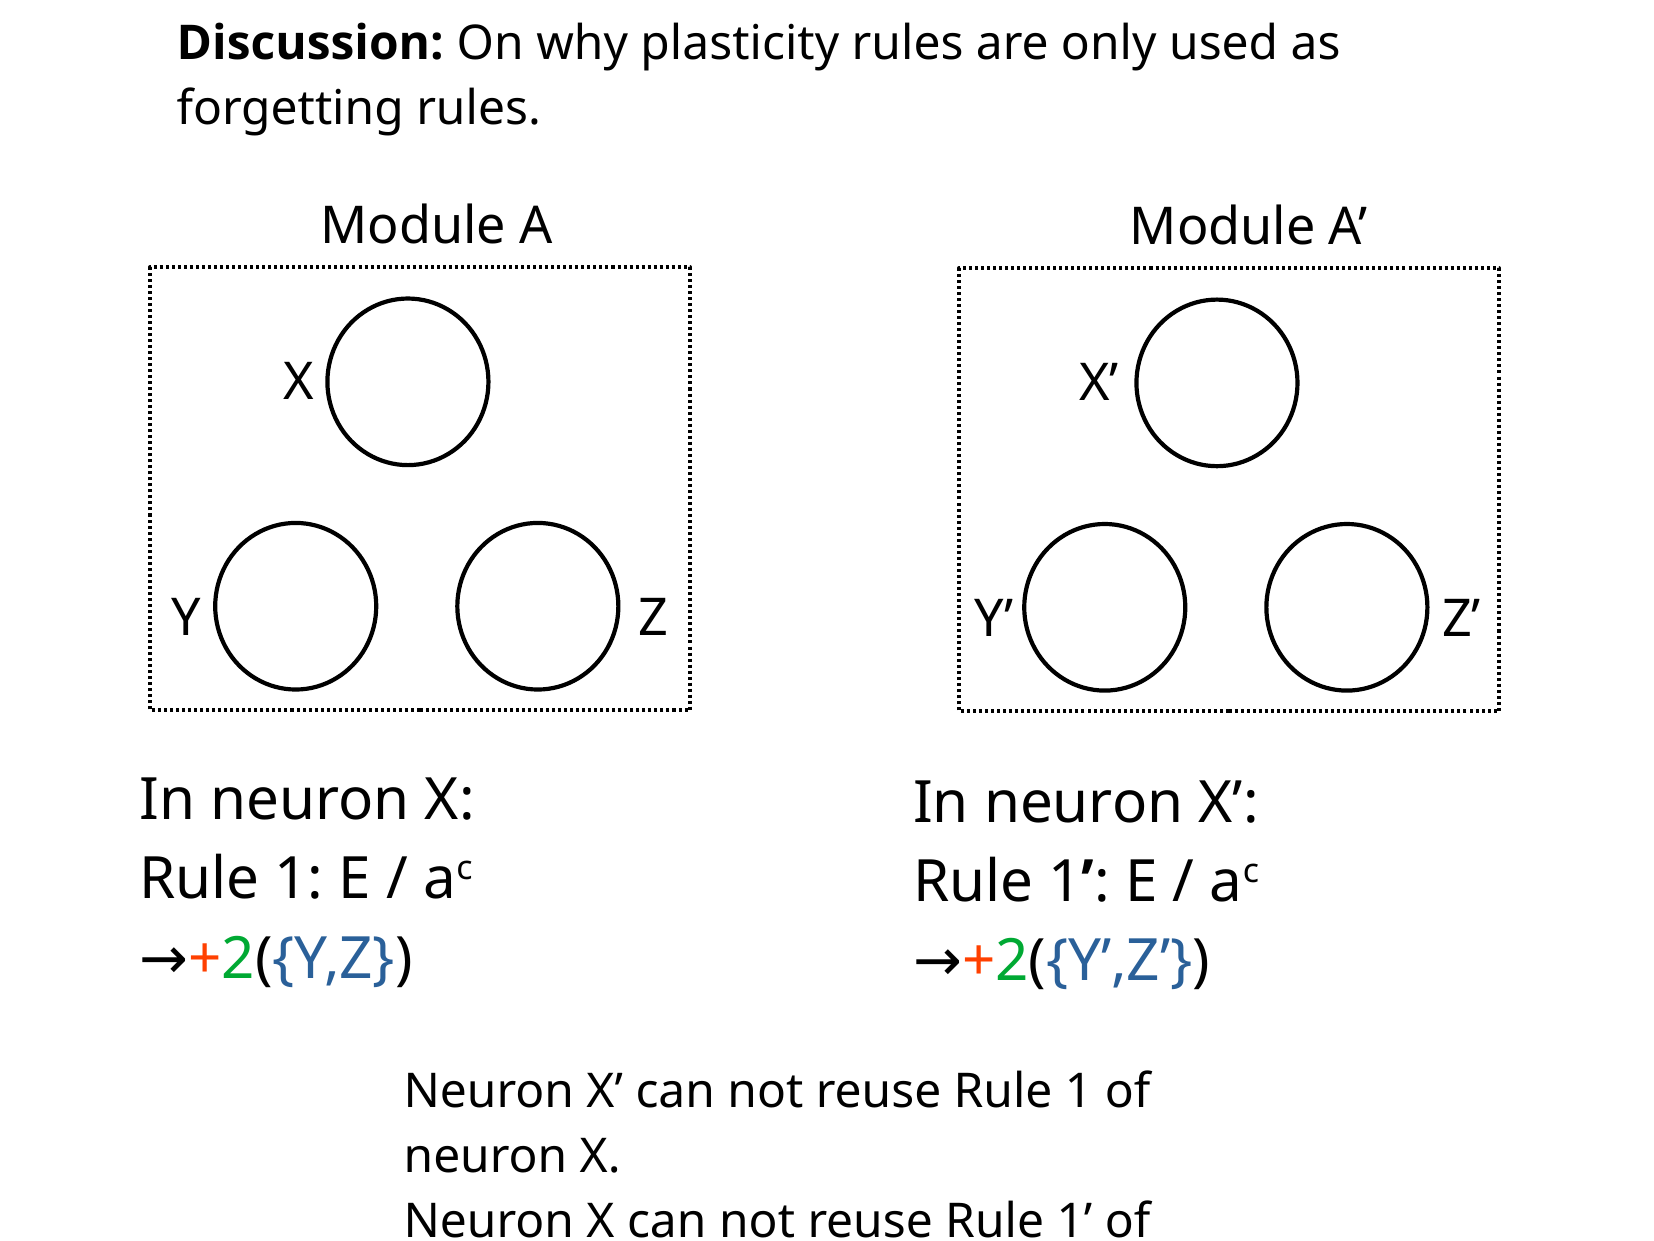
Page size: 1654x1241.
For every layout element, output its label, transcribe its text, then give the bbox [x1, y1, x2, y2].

text_box Module A’ [1114, 181, 1347, 265]
text_box Module A [305, 180, 531, 264]
text_box Y’ [960, 573, 1027, 658]
text_box In neuron X: Rule 1: E / ac →+2({Y,Z}) [124, 750, 716, 919]
text_box Z [623, 572, 681, 657]
text_box X’ [1064, 337, 1137, 421]
text_box Y [156, 572, 214, 656]
text_box Z’ [1427, 573, 1500, 658]
text_box Neuron X’ can not reuse Rule 1 of neuron X. Neuron X can not reuse Rule 1’ of neuron X’. [388, 1048, 1256, 1190]
text_box In neuron X’: Rule 1’: E / ac →+2({Y’,Z’}) [898, 752, 1540, 998]
text_box X [268, 336, 328, 420]
text_box Discussion: On why plasticity rules are only used as forgetting rules. [161, 0, 1483, 79]
